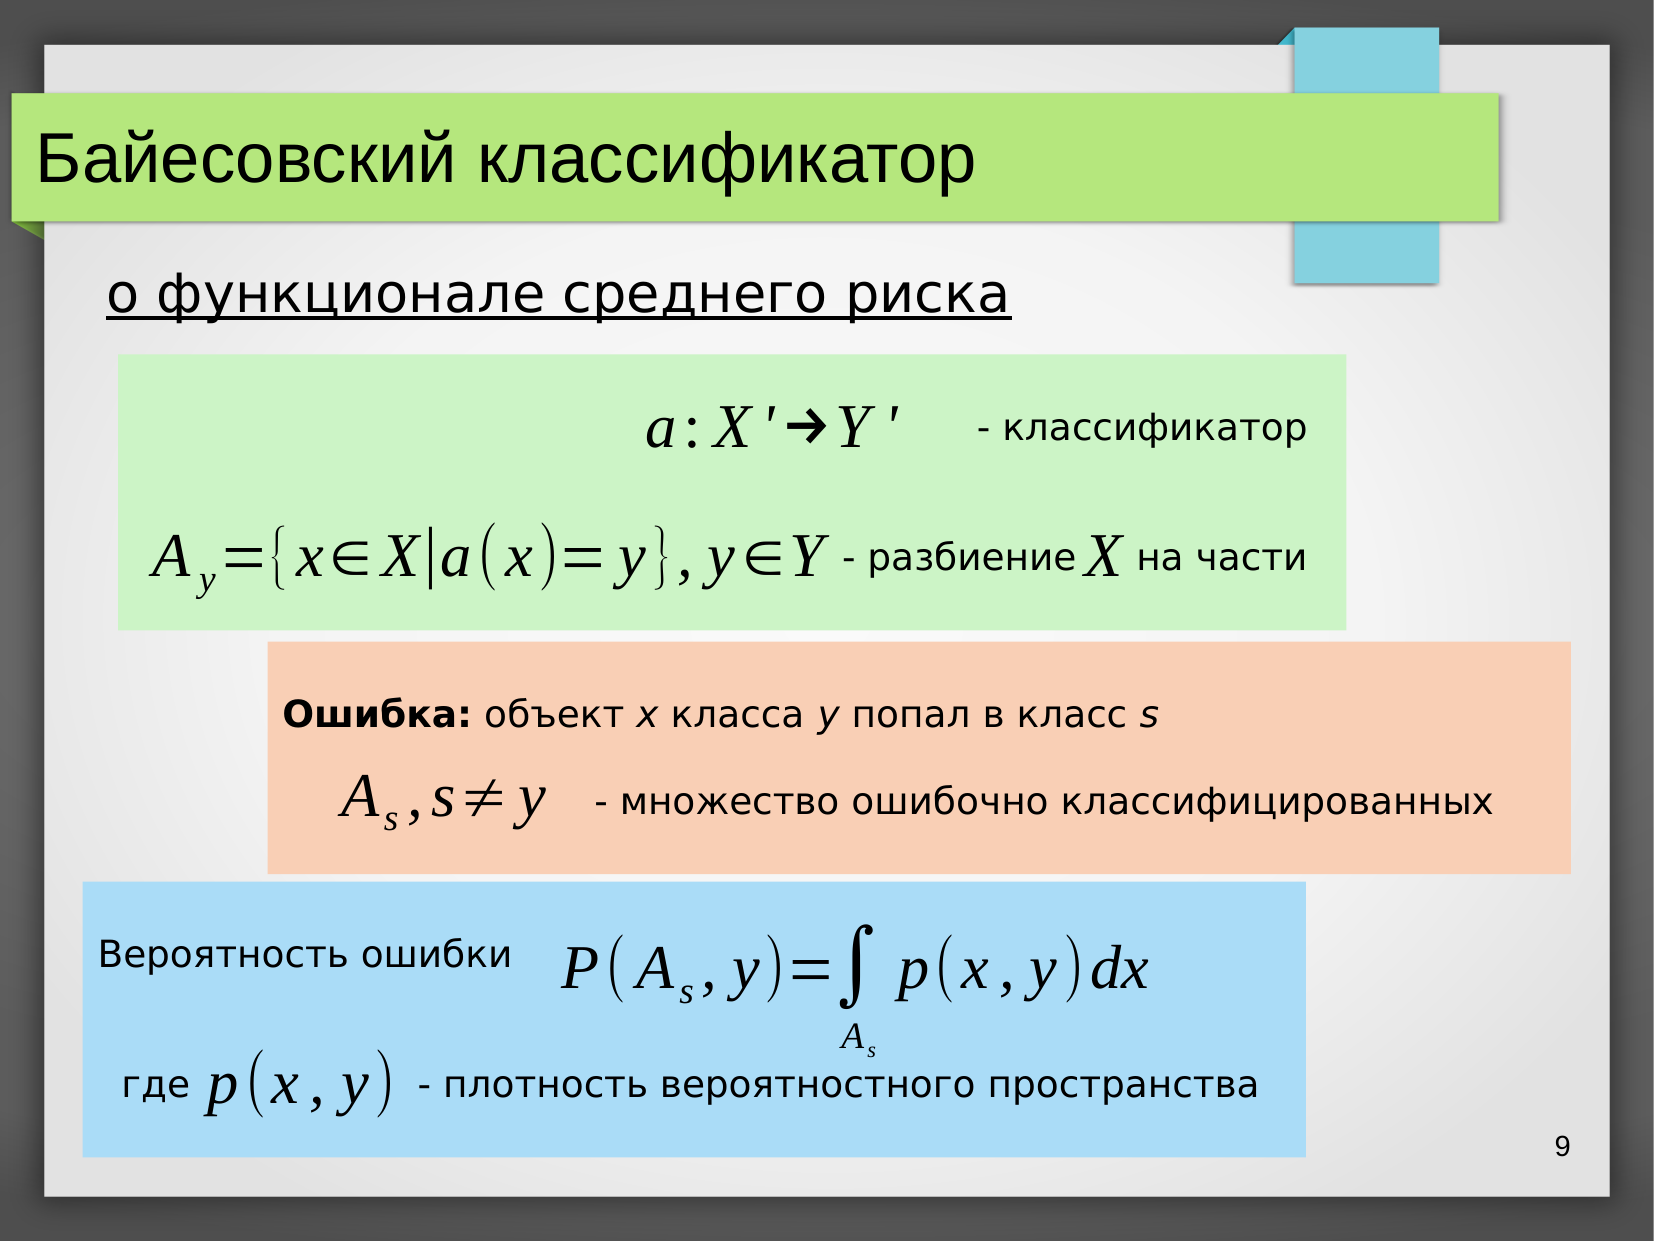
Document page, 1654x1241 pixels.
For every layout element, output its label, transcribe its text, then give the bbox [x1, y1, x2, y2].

chart [328, 759, 556, 838]
chart [1073, 519, 1134, 589]
chart [194, 1047, 402, 1123]
chart [552, 921, 1158, 1063]
text_box Ошибка: объект x класса y попал в класс s - множество ошибочно классифицированных [267, 641, 1571, 875]
picture [0, 0, 1654, 1241]
text_box - классификатор - разбиение на части [118, 354, 1347, 631]
title Байесовский классификатор [35, 118, 1489, 199]
chart [637, 391, 909, 461]
text_box Вероятность ошибки где - плотность вероятностного пространства [82, 881, 1306, 1158]
title о функционале среднего риска [106, 254, 1123, 334]
chart [139, 519, 839, 600]
